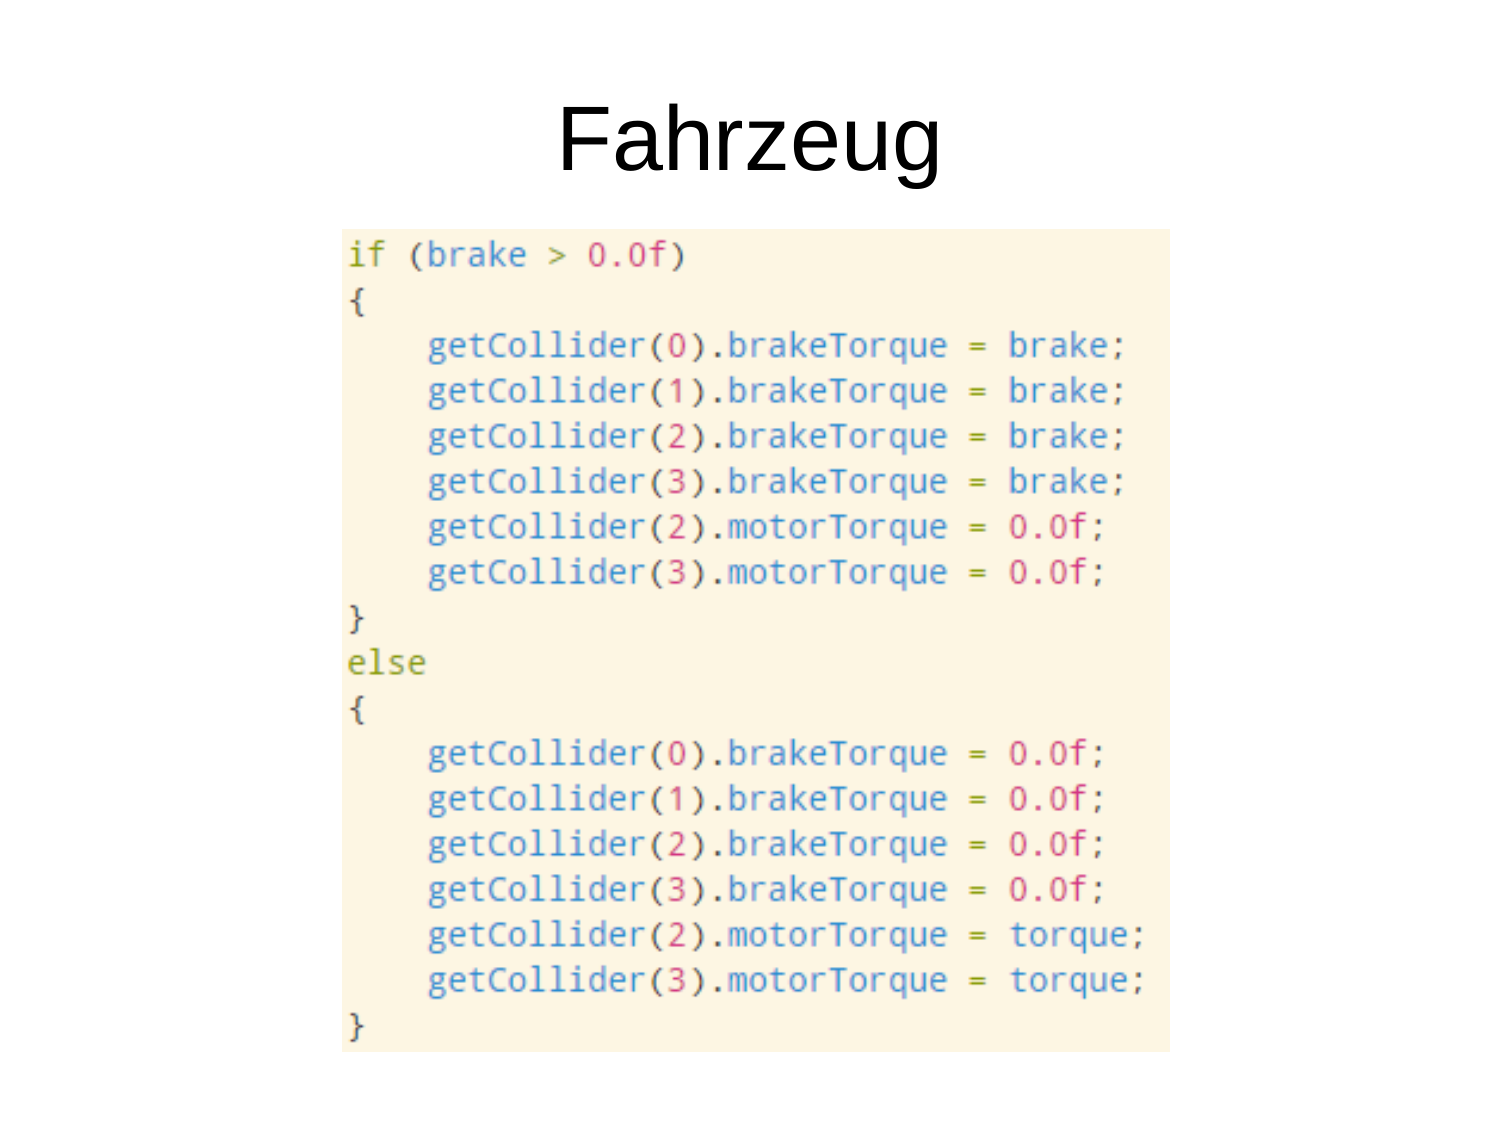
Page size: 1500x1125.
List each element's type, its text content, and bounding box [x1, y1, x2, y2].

title Fahrzeug [75, 44, 1425, 233]
picture [342, 229, 1170, 1052]
